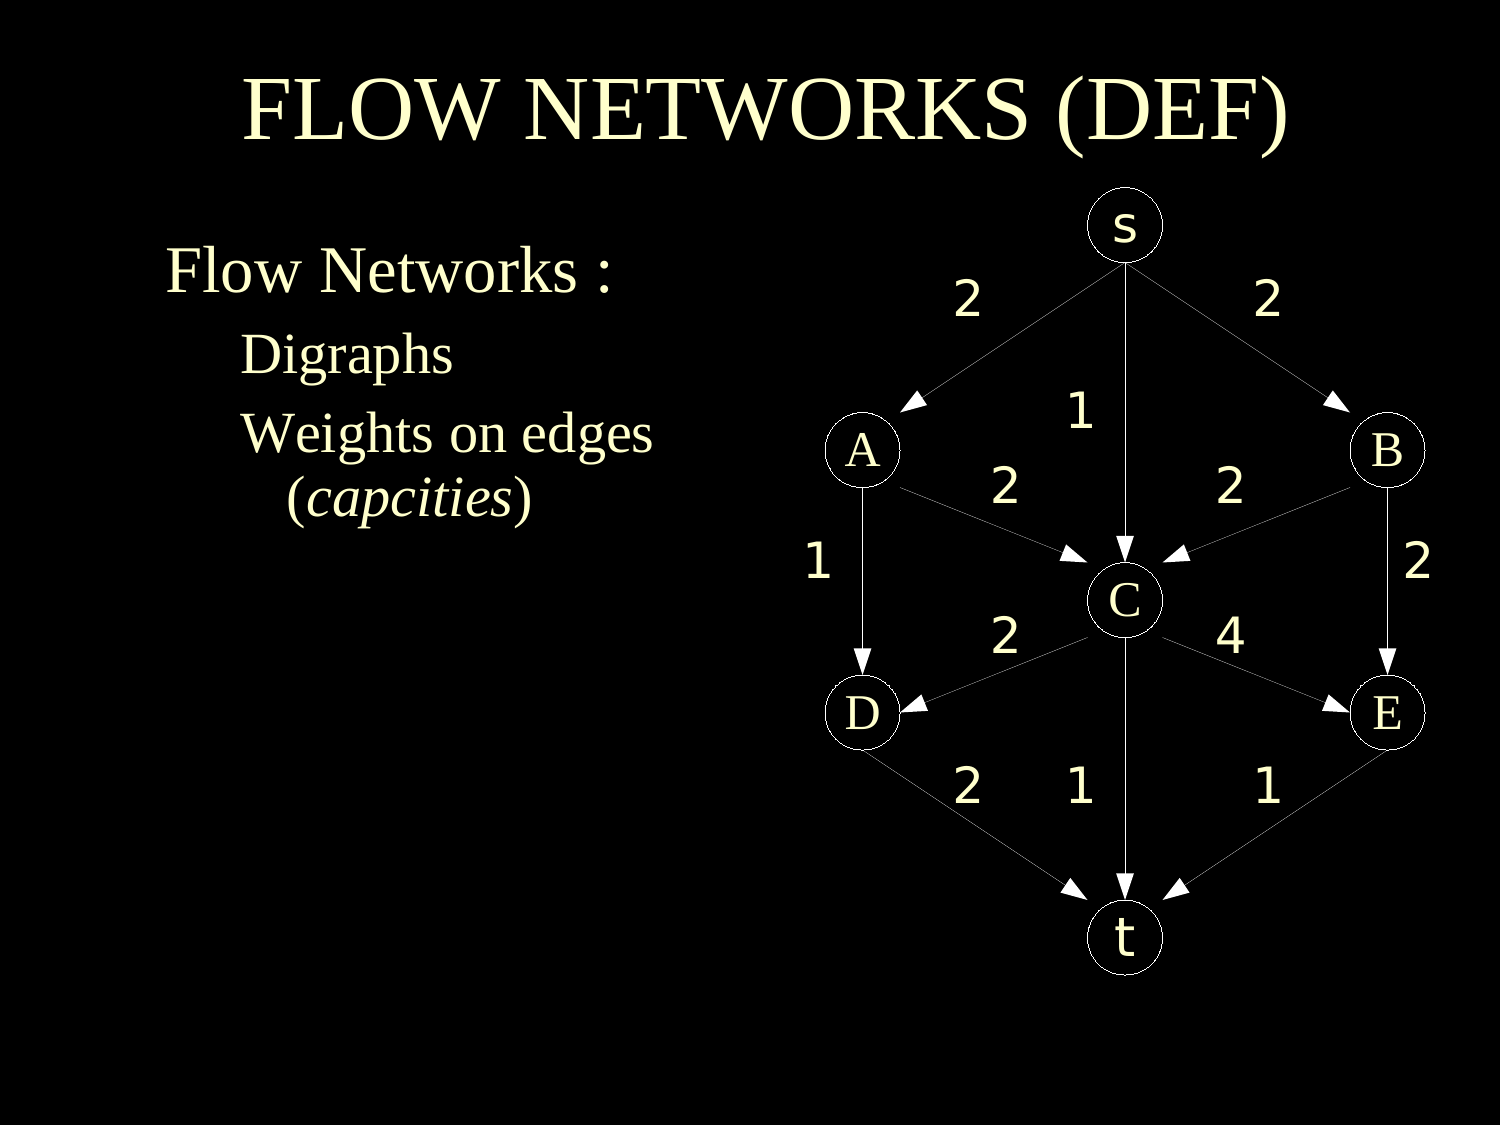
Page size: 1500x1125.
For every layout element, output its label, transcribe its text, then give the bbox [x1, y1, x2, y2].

text_box 1 [1237, 750, 1313, 826]
text_box 1 [1050, 375, 1126, 451]
text_box 2 [937, 262, 1013, 338]
text_box A [825, 412, 901, 488]
text_box C [1087, 562, 1163, 638]
text_box 2 [975, 450, 1051, 526]
title FLOW NETWORKS (DEF) [37, 50, 1496, 167]
text_box 1 [1050, 750, 1126, 826]
text_box 2 [1200, 450, 1276, 526]
text_box s [1087, 187, 1163, 263]
text_box 2 [1237, 262, 1313, 338]
list Flow Networks : Digraphs Weights on edges (capcities) [150, 224, 788, 1083]
text_box 2 [1387, 525, 1463, 601]
text_box E [1350, 675, 1426, 751]
text_box t [1087, 900, 1163, 976]
text_box 2 [937, 750, 1013, 826]
text_box B [1350, 412, 1426, 488]
text_box 4 [1200, 600, 1276, 676]
text_box 2 [975, 600, 1051, 676]
text_box D [825, 675, 901, 751]
text_box 1 [787, 525, 863, 601]
